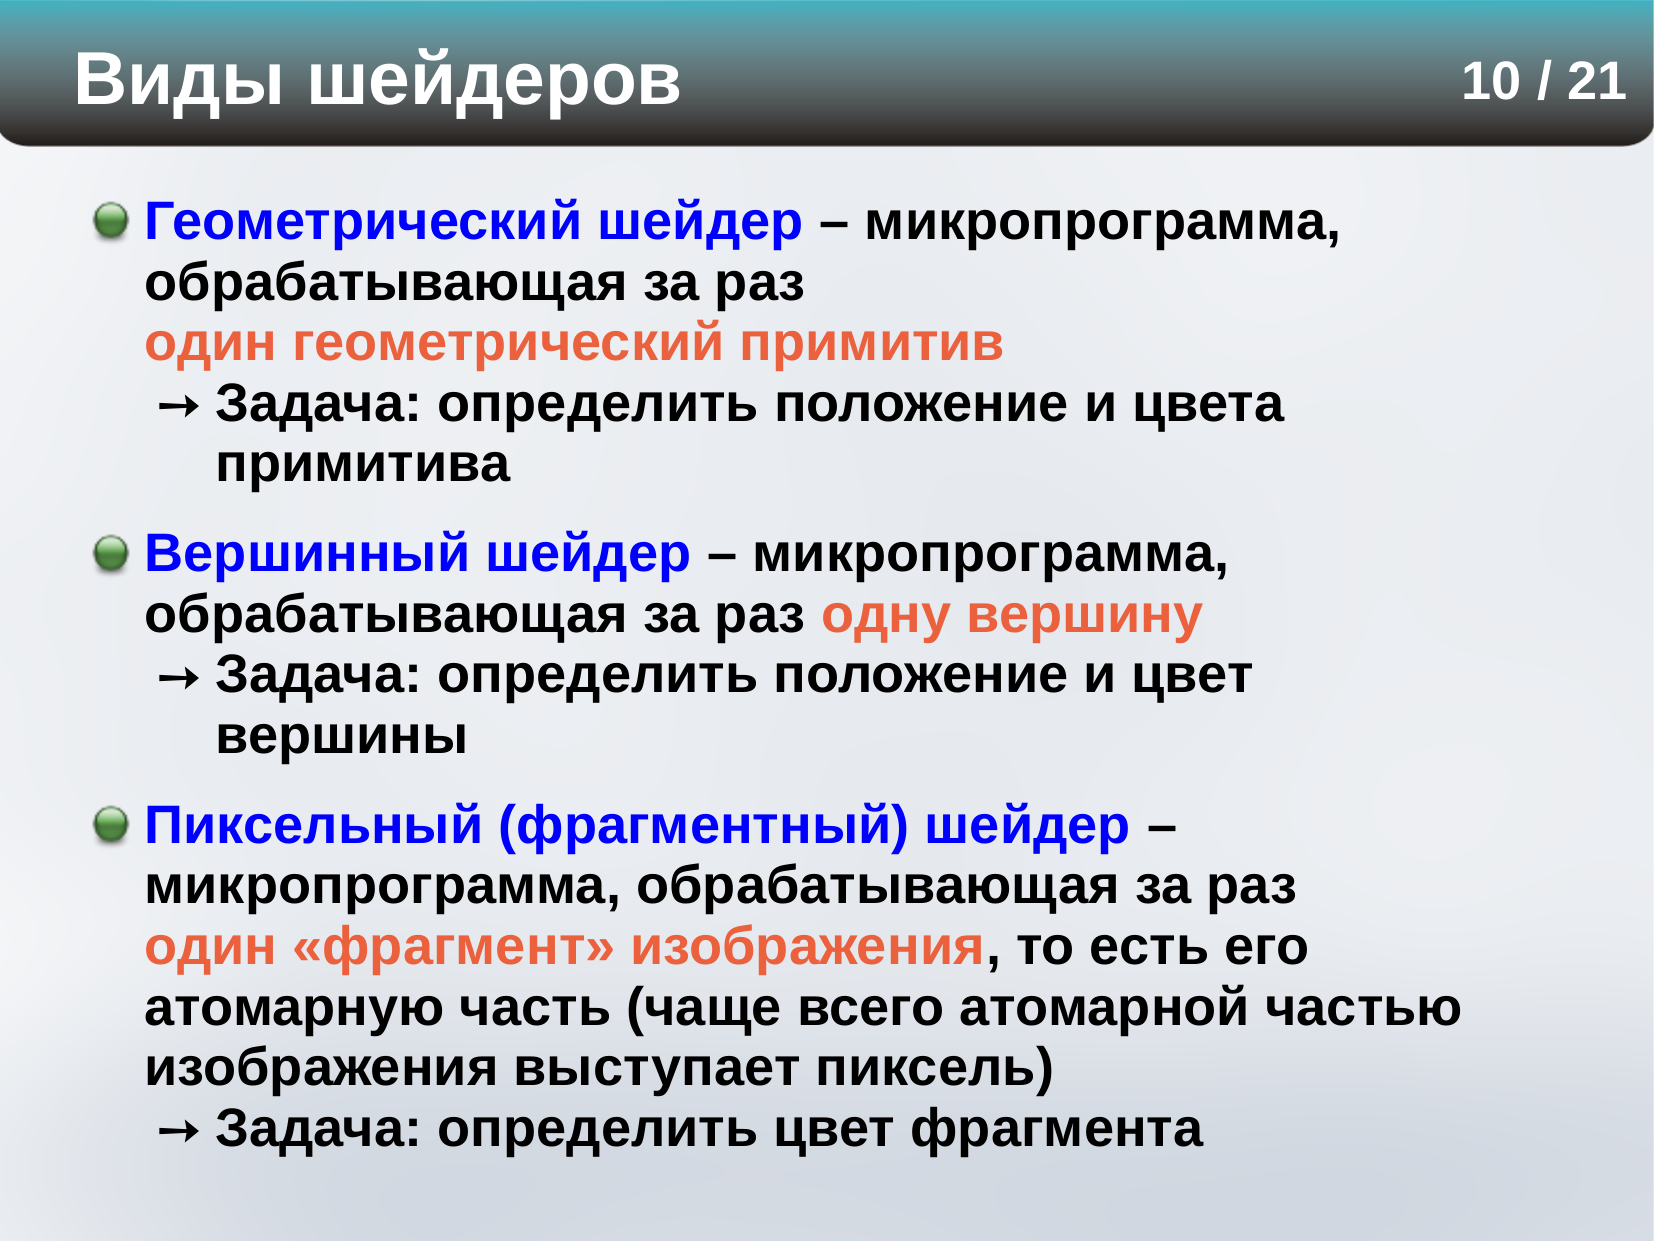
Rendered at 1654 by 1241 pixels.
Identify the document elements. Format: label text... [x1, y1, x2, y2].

text_box <номер> / 21 [1446, 42, 1654, 119]
picture [0, 0, 1654, 1241]
text_box Виды шейдеров [59, 29, 1418, 129]
text_box Геометрический шейдер – микропрограмма, обрабатывающая за раз один геометрический примитив Задача: определить положение и цвета примитива Вершинный шейдер – микропрограмма, обрабатывающая за раз одну вершину Задача: определить положение и цвет вершины Пиксельный (фрагментный) шейдер – микропрограмма, обрабатывающая за раз один «фрагмент» изображения, то есть его атомарную часть (чаще всего атомарной частью изображения выступает пиксель) Задача: определить цвет фрагмента [70, 183, 1506, 1166]
